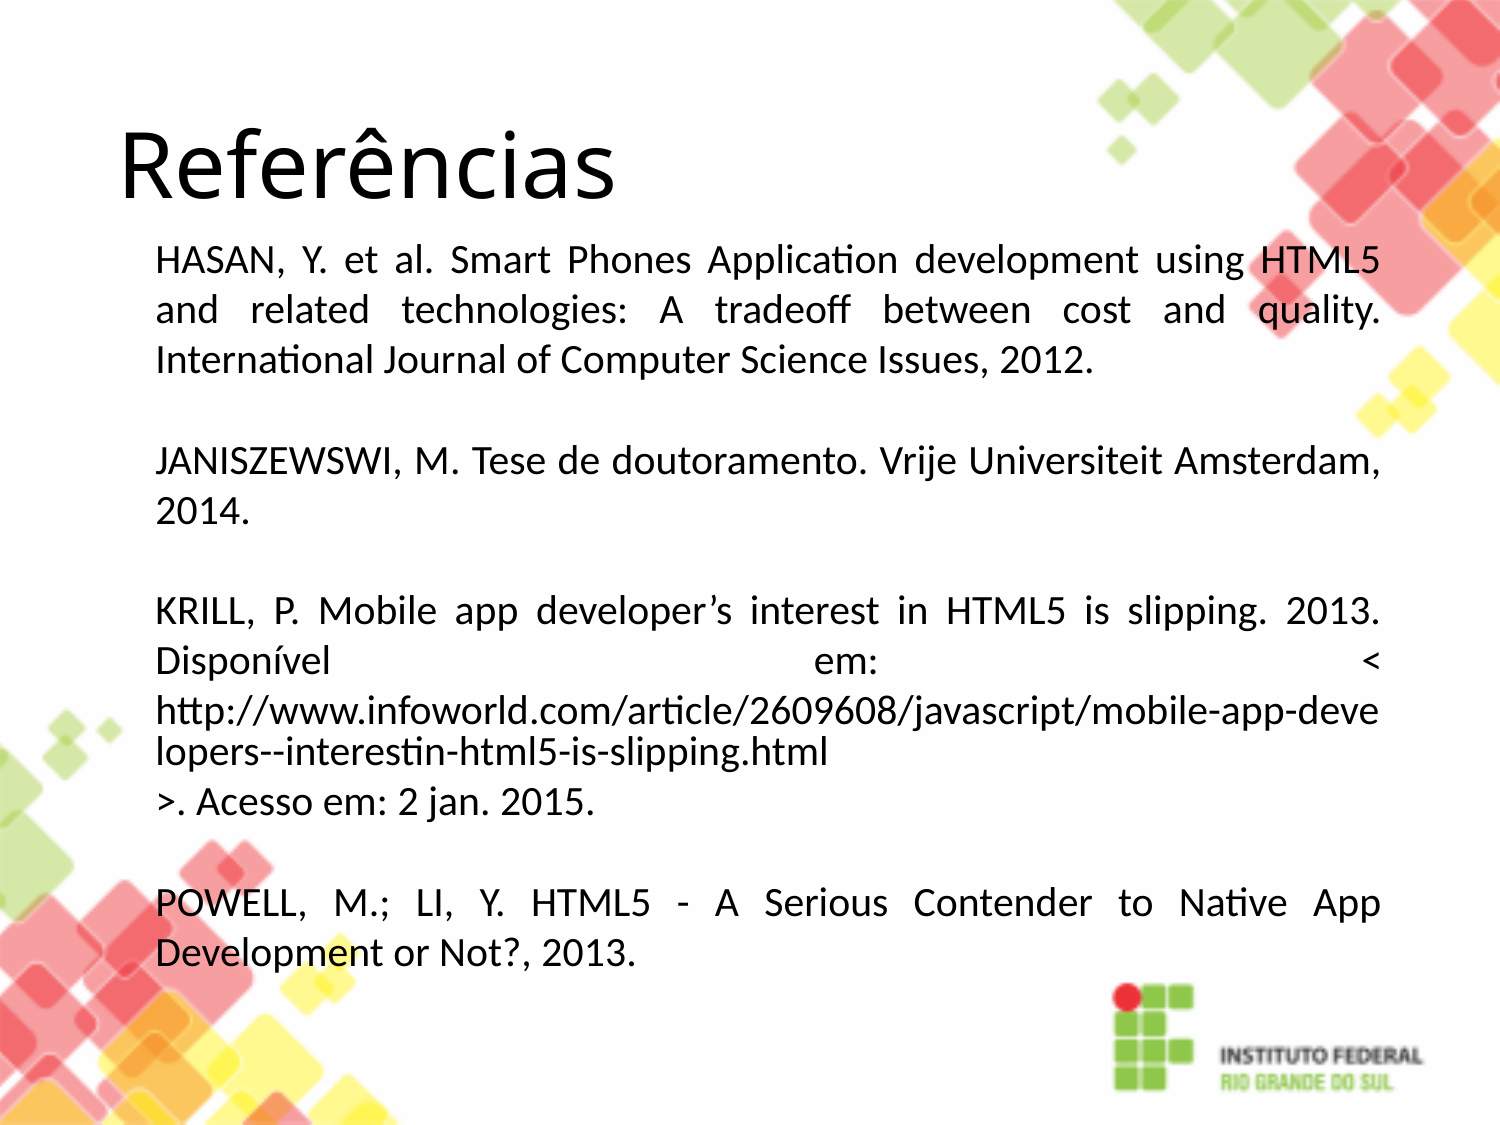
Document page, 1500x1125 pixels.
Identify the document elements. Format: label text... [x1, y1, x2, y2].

text_box Referências [103, 59, 1397, 224]
picture [0, 0, 1500, 1125]
text_box HASAN, Y. et al. Smart Phones Application development using HTML5 and related technologies: A tradeoff between cost and quality. International Journal of Computer Science Issues, 2012. JANISZEWSWI, M. Tese de doutoramento. Vrije Universiteit Amsterdam, 2014. KRILL, P. Mobile app developer’s interest in HTML5 is slipping. 2013. Disponível em: <http://www.infoworld.com/article/2609608/javascript/mobile-app-developers--interestin-html5-is-slipping.html>. Acesso em: 2 jan. 2015. POWELL, M.; LI, Y. HTML5 - A Serious Contender to Native App Development or Not?, 2013. [103, 224, 1397, 1014]
